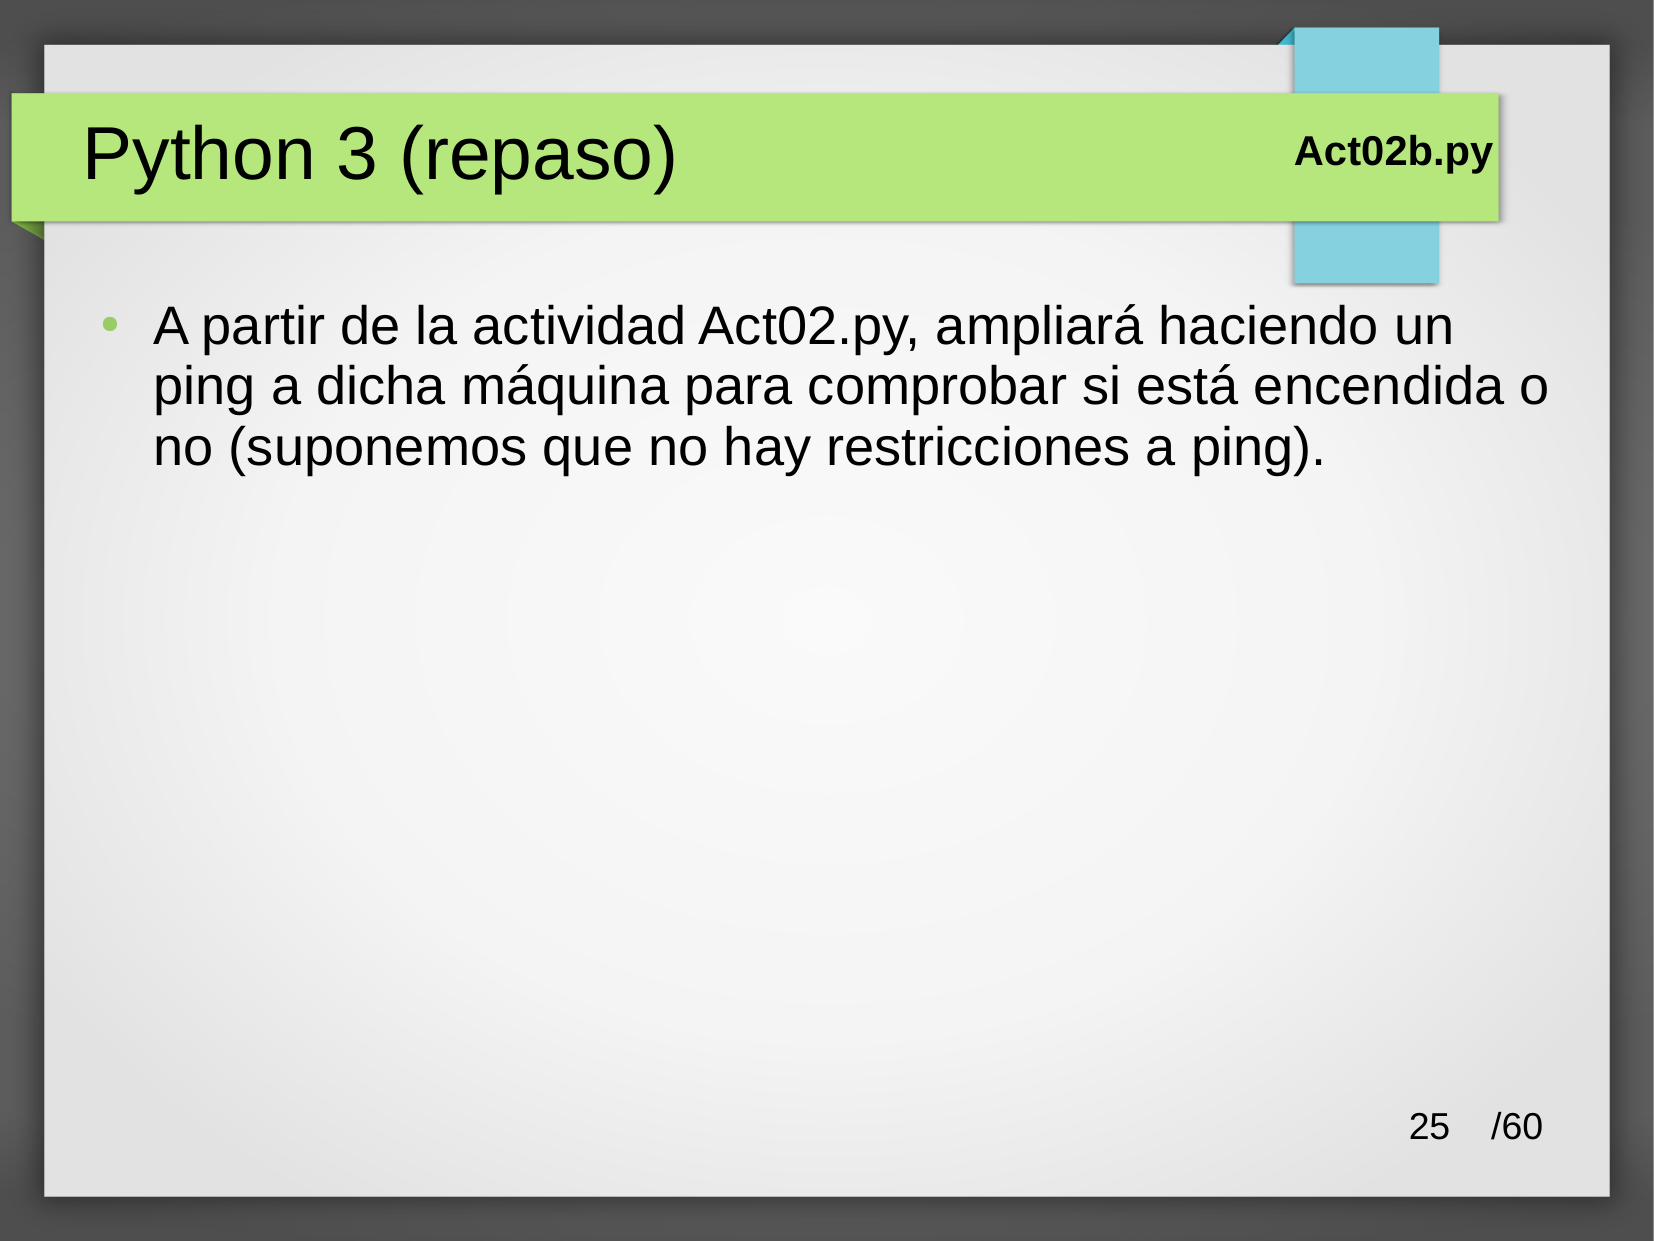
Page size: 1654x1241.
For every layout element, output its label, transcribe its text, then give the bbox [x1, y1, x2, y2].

picture [0, 0, 1654, 1241]
text_box /60 [1476, 1098, 1644, 1169]
list A partir de la actividad Act02.py, ampliará haciendo un ping a dicha máquina para comprobar si está encendida o no (suponemos que no hay restricciones a ping). [82, 295, 1571, 1015]
text_box Act02b.py [1279, 120, 1512, 229]
title Python 3 (repaso) [82, 94, 1264, 213]
text_box <número> [1393, 1098, 1476, 1169]
